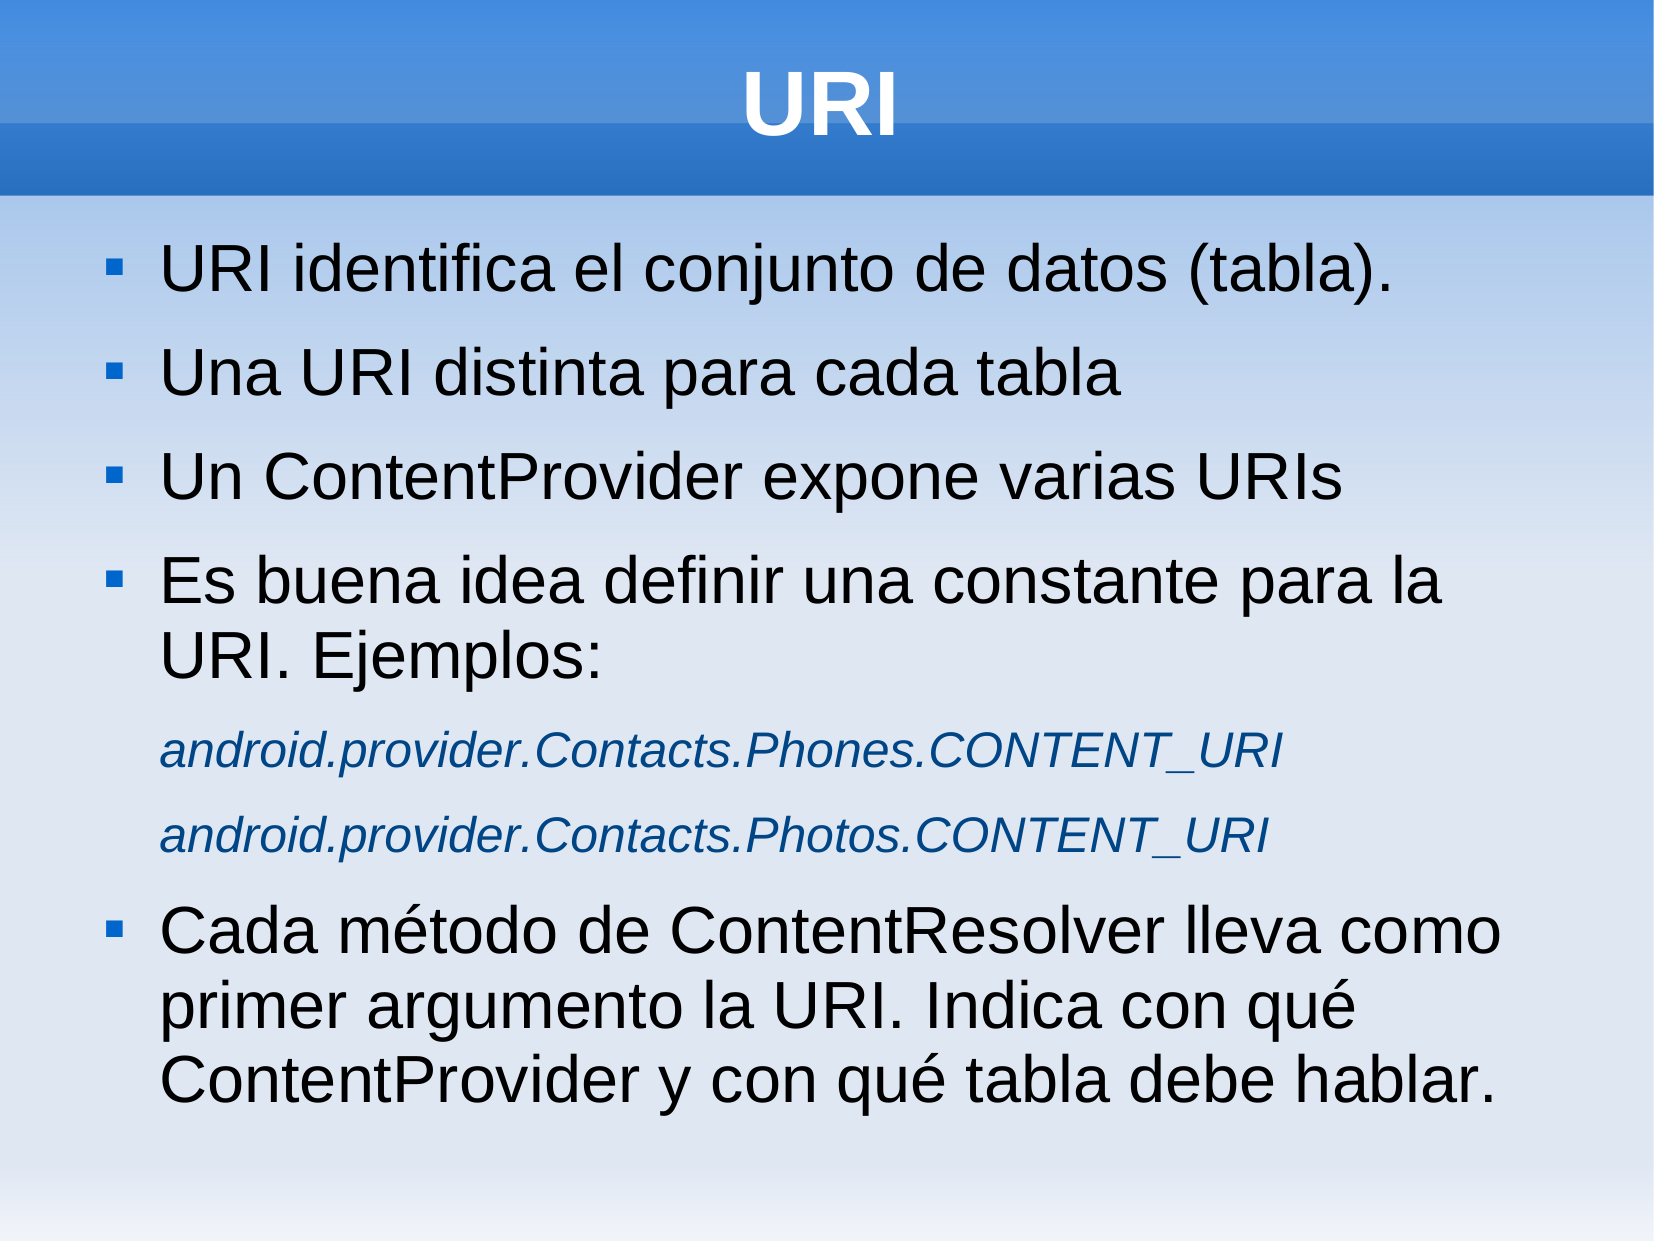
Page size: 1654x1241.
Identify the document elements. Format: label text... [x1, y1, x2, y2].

picture [0, 0, 1654, 1241]
list URI identifica el conjunto de datos (tabla). Una URI distinta para cada tabla Un ContentProvider expone varias URIs Es buena idea definir una constante para la URI. Ejemplos: android.provider.Contacts.Phones.CONTENT_URI android.provider.Contacts.Photos.CONTENT_URI Cada método de ContentResolver lleva como primer argumento la URI. Indica con qué ContentProvider y con qué tabla debe hablar. [88, 230, 1577, 1118]
title URI [76, 0, 1565, 208]
